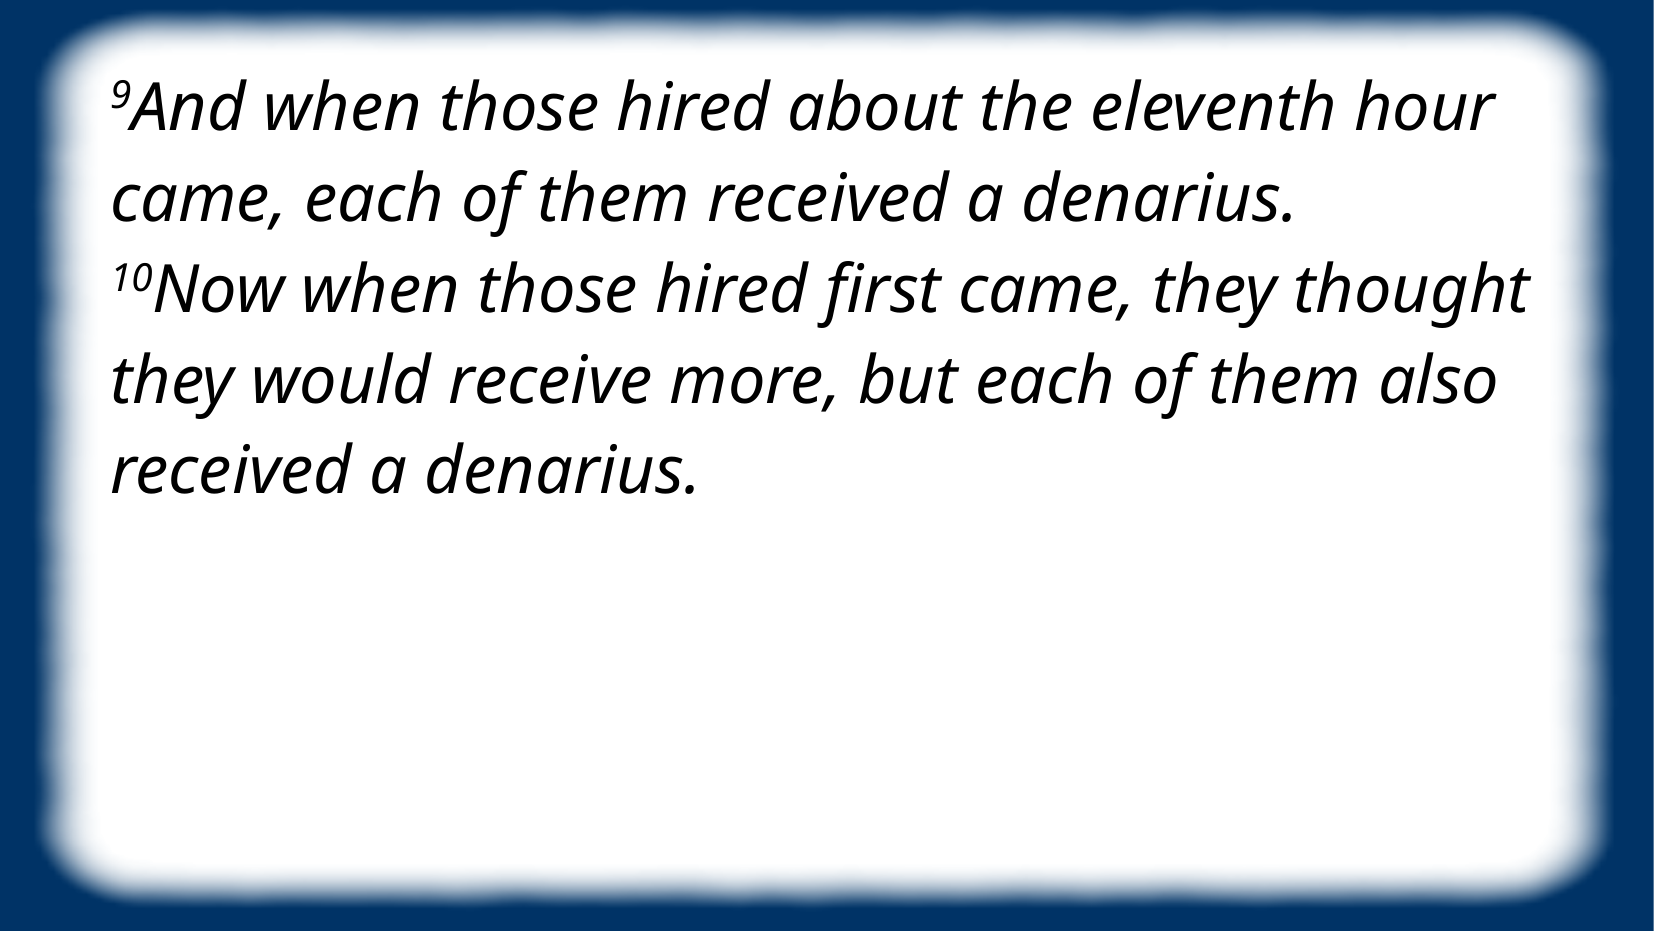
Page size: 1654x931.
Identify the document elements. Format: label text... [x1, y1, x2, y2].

picture [0, 0, 1654, 931]
text_box 9And when those hired about the eleventh hour came, each of them received a denarius. 10Now when those hired first came, they thought they would receive more, but each of them also received a denarius. [95, 52, 1551, 511]
